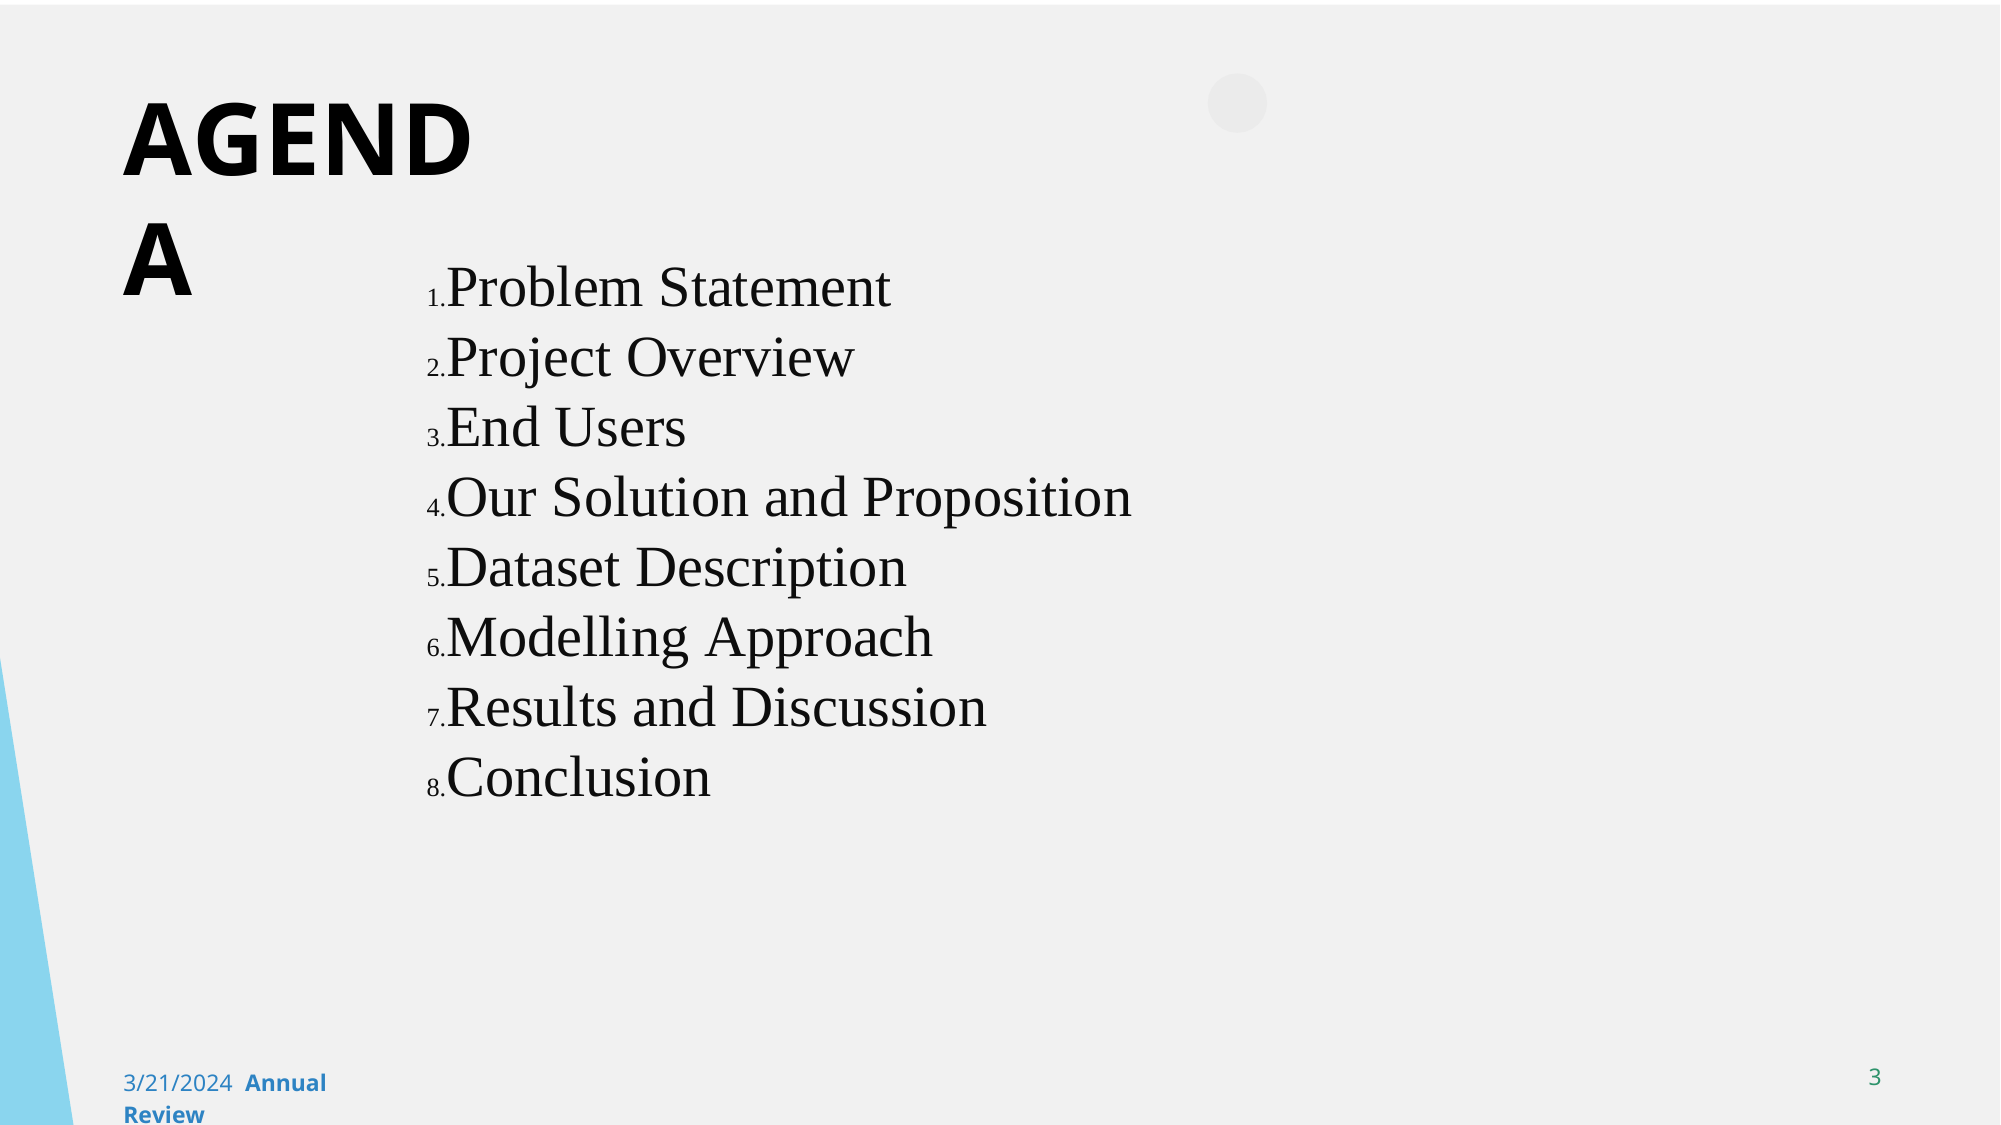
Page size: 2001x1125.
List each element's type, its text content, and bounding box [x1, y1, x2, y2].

text_box [0, 4, 2000, 1125]
text_box Problem Statement Project Overview End Users Our Solution and Proposition Dataset Description Modelling Approach Results and Discussion Conclusion [411, 170, 1237, 893]
text_box 3/21/2024 Annual Review [123, 1063, 415, 1092]
slide_number 3 [1862, 1061, 1888, 1092]
title AGENDA [121, 73, 509, 197]
